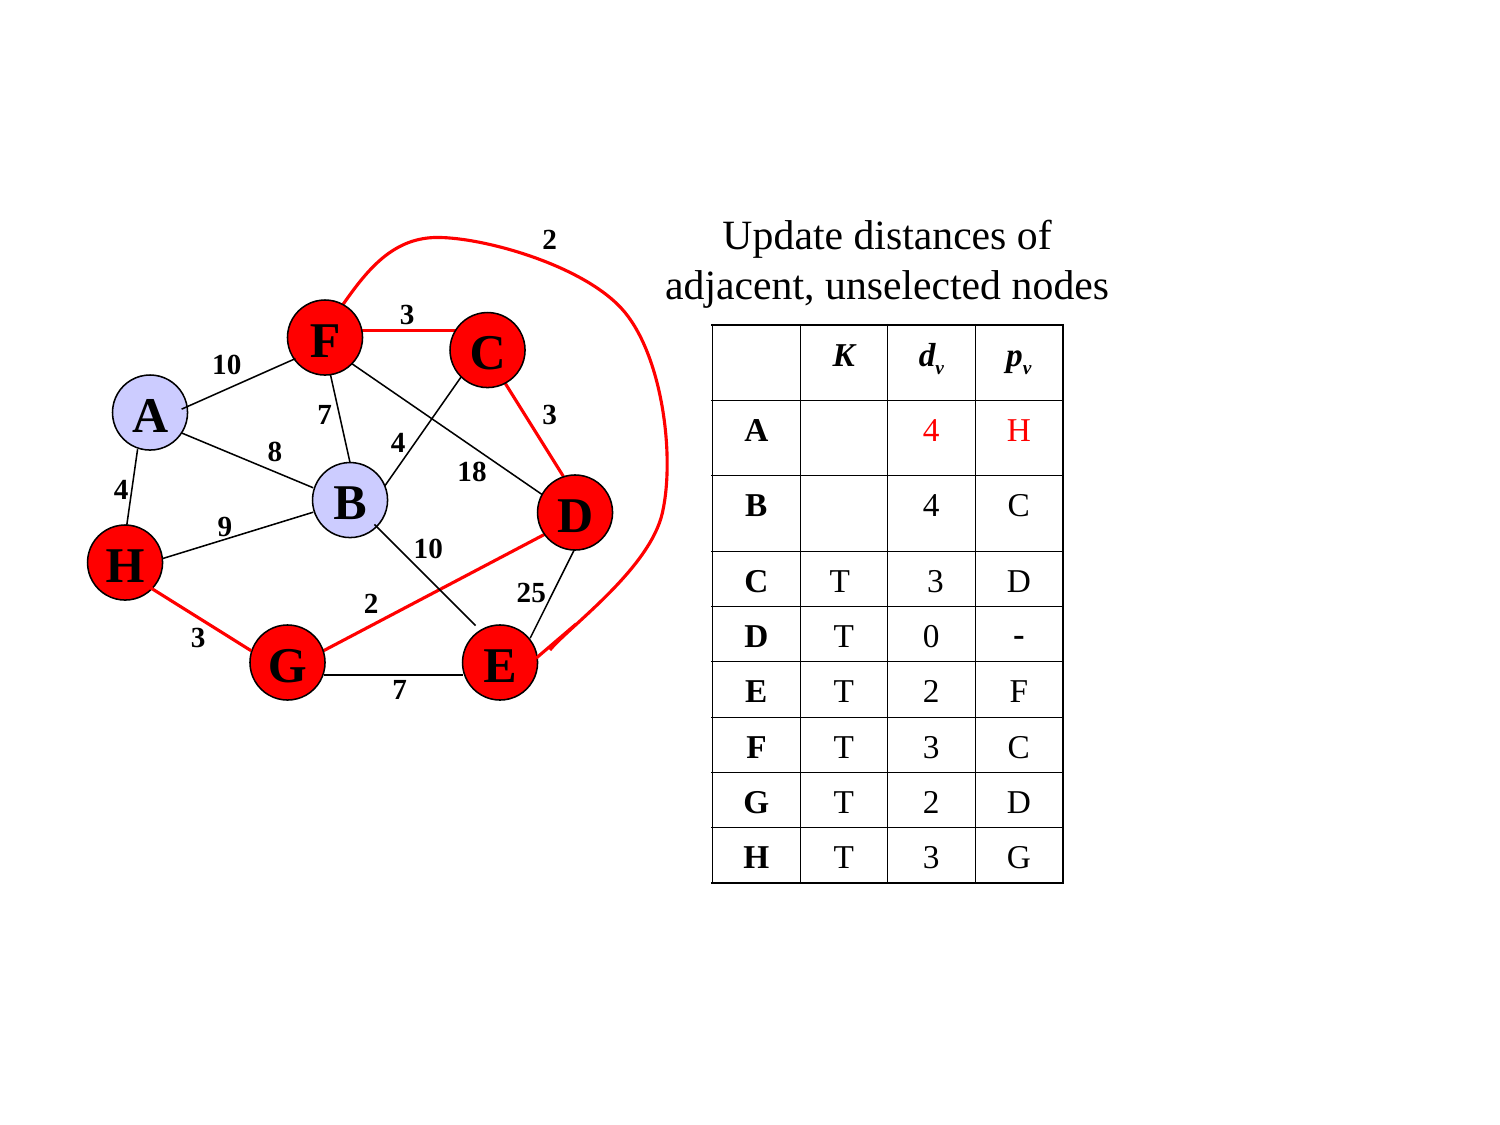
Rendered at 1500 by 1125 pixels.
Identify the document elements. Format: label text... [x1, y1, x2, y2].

table_cell B [713, 476, 800, 551]
table_cell C [976, 718, 1062, 772]
text_box H [87, 525, 163, 601]
text_box Update distances of adjacent, unselected nodes [649, 199, 1126, 316]
table_cell D [976, 773, 1062, 827]
text_box 7 [299, 387, 351, 438]
table_header K [801, 326, 887, 400]
table_cell E [713, 662, 800, 717]
table_header dv [888, 326, 975, 400]
text_box 4 [373, 416, 424, 467]
text_box 4 [130, 462, 147, 513]
table_cell T [801, 607, 887, 661]
table_cell T [801, 552, 887, 606]
table_cell D [713, 607, 800, 661]
table_cell 3 [888, 552, 975, 606]
text_box 7 [374, 662, 426, 713]
table_cell 3 [888, 828, 975, 882]
text_box 3 [524, 387, 576, 438]
table_cell F [713, 718, 800, 772]
text_box B [312, 462, 388, 538]
table_cell [801, 476, 887, 551]
text_box 10 [389, 521, 468, 572]
table_header [713, 326, 800, 400]
table_cell T [801, 828, 887, 882]
text_box 2 [524, 212, 576, 263]
text_box 3 [173, 610, 224, 662]
text_box C [450, 312, 526, 388]
table_header pv [976, 326, 1062, 400]
table_cell F [976, 662, 1062, 717]
table_cell  [976, 607, 1062, 661]
table_cell G [713, 773, 800, 827]
text_box 2 [346, 576, 397, 628]
text_box 4 [96, 462, 134, 513]
table_cell T [801, 773, 887, 827]
text_box A [112, 375, 188, 451]
text_box F [287, 299, 363, 376]
table_cell 0 [888, 607, 975, 661]
table_cell G [976, 828, 1062, 882]
text_box D [537, 474, 613, 551]
text_box G [249, 624, 326, 701]
table_cell H [976, 401, 1062, 475]
table_cell 4 [888, 476, 975, 551]
table_cell T [801, 662, 887, 717]
text_box E [462, 624, 538, 701]
table_cell 2 [888, 662, 975, 717]
table_cell D [976, 552, 1062, 606]
text_box 10 [187, 337, 267, 388]
table_cell [801, 401, 887, 475]
text_box 18 [433, 444, 511, 495]
text_box 8 [249, 424, 301, 476]
table_cell A [713, 401, 800, 475]
table_cell 3 [888, 718, 975, 772]
text_box 25 [492, 565, 571, 617]
table_cell C [976, 476, 1062, 551]
table_cell 4 [888, 401, 975, 475]
table_cell H [713, 828, 800, 882]
table_cell T [801, 718, 887, 772]
text_box 3 [382, 287, 433, 338]
text_box 9 [200, 499, 251, 551]
table_cell C [713, 552, 800, 606]
table_cell 2 [888, 773, 975, 827]
